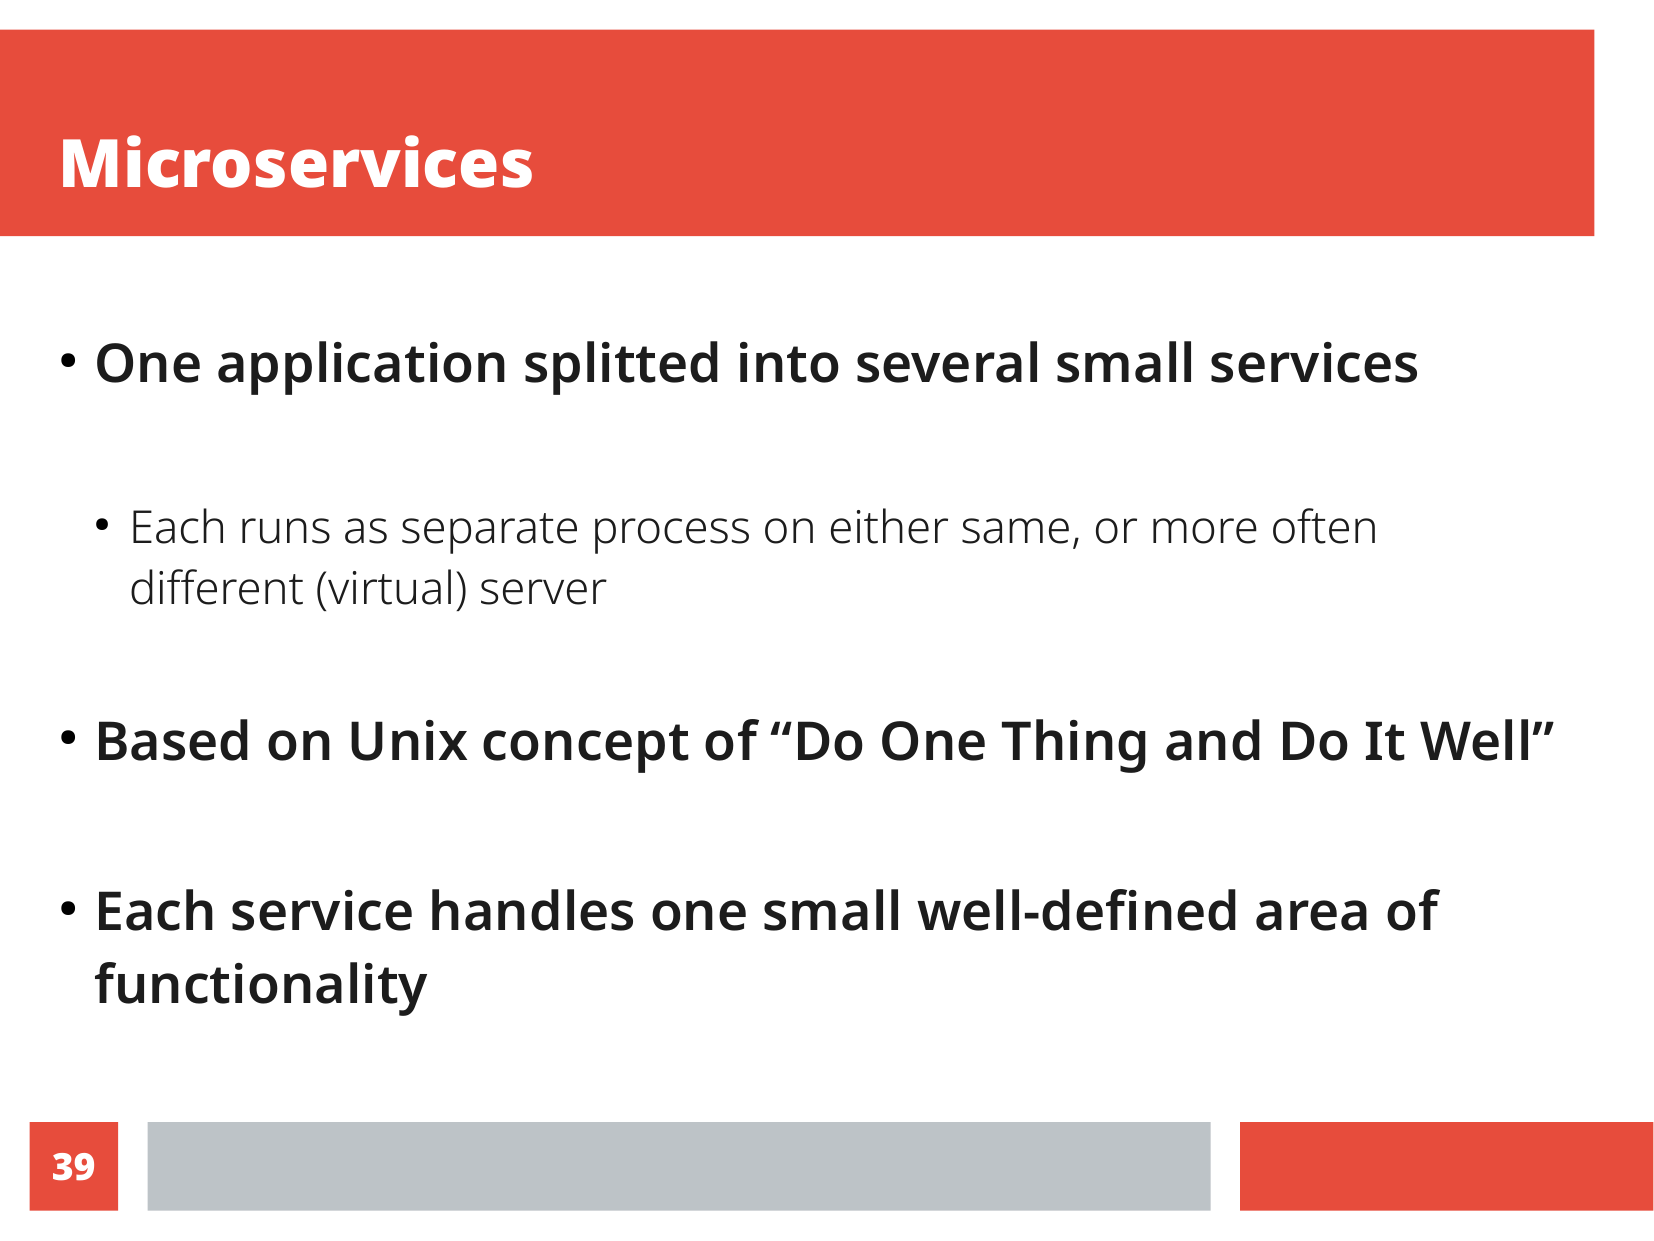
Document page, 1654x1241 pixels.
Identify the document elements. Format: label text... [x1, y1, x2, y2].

list One application splitted into several small services Each runs as separate process on either same, or more often different (virtual) server Based on Unix concept of “Do One Thing and Do It Well” Each service handles one small well-defined area of functionality [59, 324, 1565, 1093]
title Microservices [59, 59, 1595, 207]
